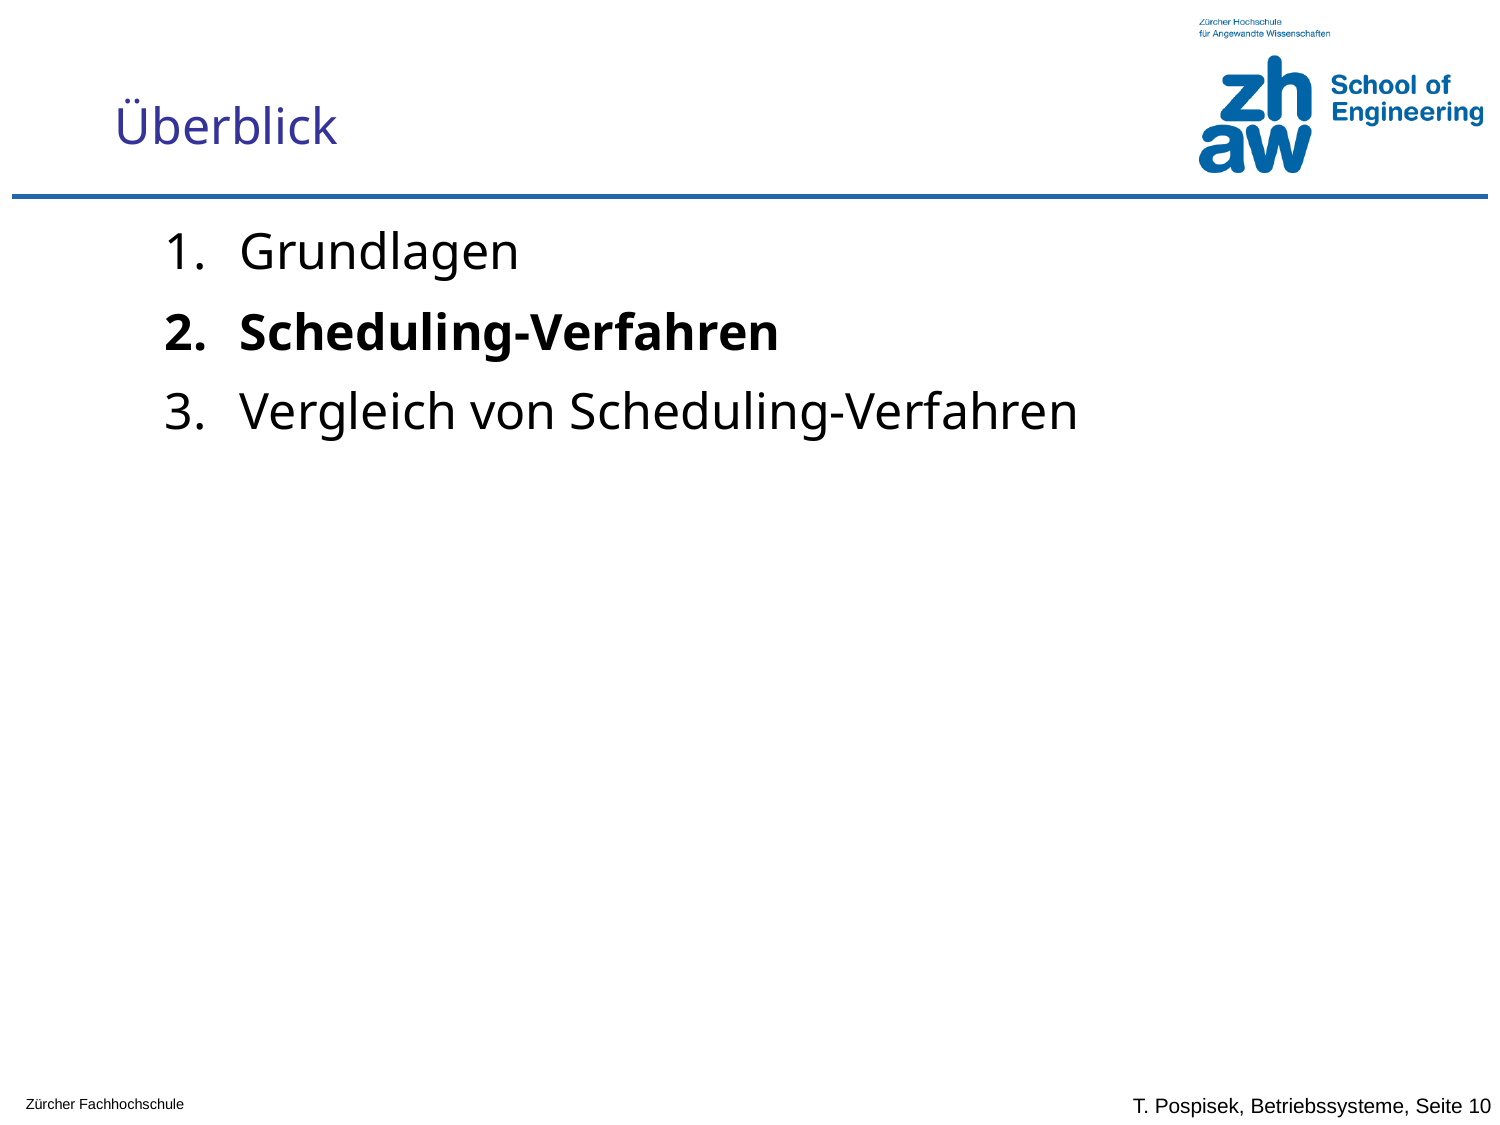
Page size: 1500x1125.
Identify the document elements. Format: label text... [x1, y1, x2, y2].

text_box Grundlagen Scheduling-Verfahren Vergleich von Scheduling-Verfahren [149, 212, 1363, 988]
picture [1199, 19, 1483, 173]
title Überblick [99, 50, 1379, 163]
